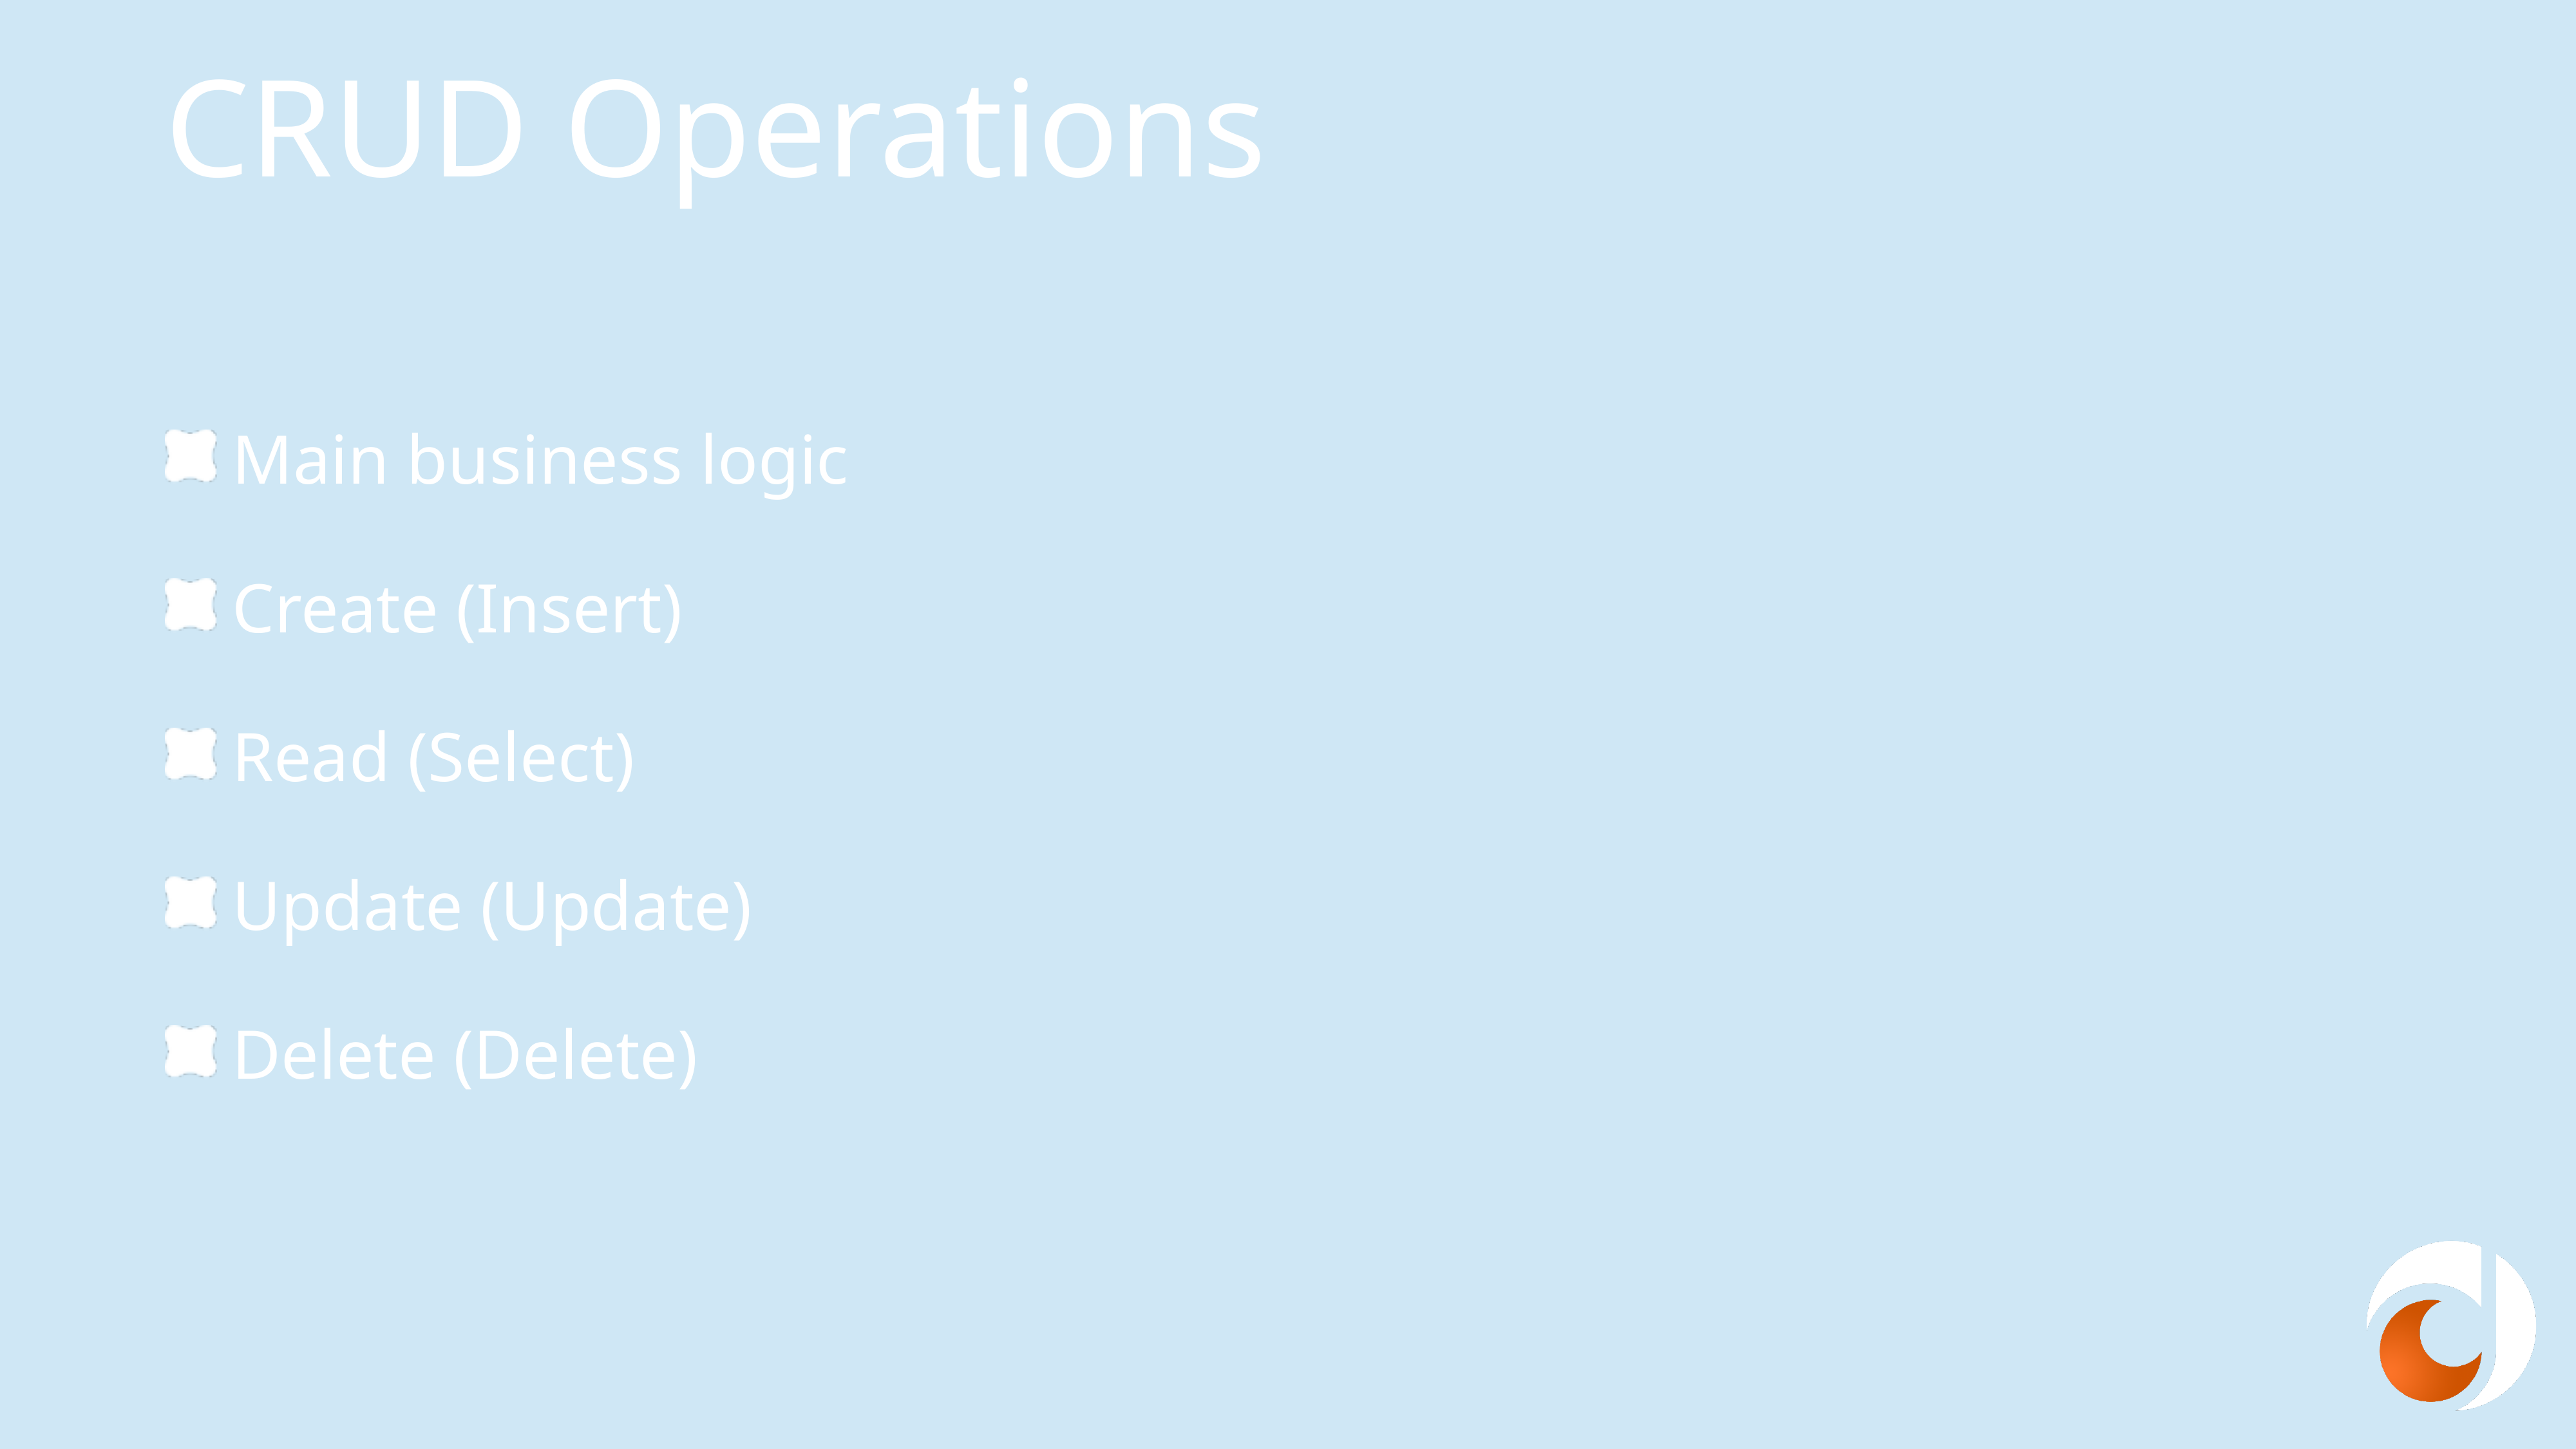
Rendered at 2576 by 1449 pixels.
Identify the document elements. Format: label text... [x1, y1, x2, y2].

list Main business logic Create (Insert) Read (Select) Update (Update) Delete (Delete) [155, 412, 2421, 1262]
title CRUD Operations [155, 37, 2421, 400]
picture [2361, 1236, 2550, 1414]
